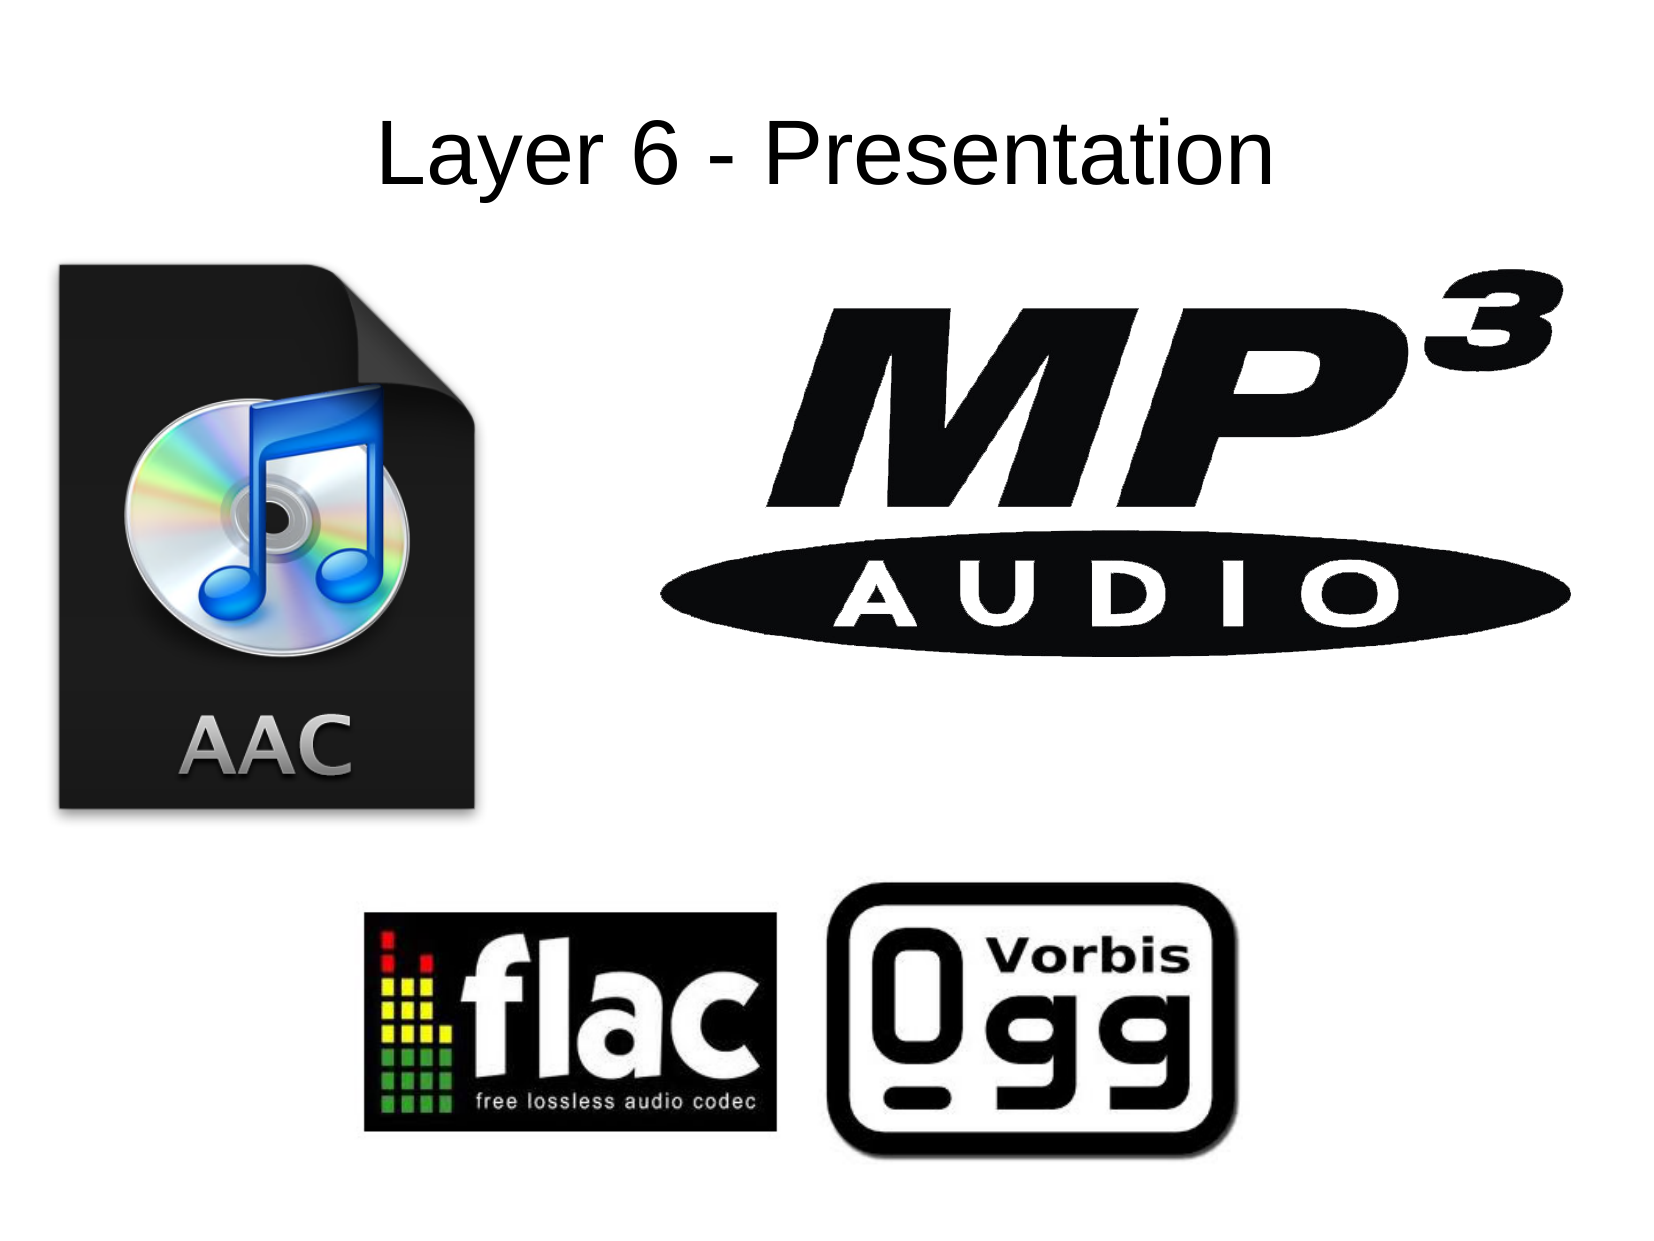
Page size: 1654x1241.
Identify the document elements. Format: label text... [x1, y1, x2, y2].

picture [660, 269, 1571, 657]
picture [330, 864, 1268, 1186]
picture [45, 256, 489, 829]
title Layer 6 - Presentation [82, 49, 1571, 257]
